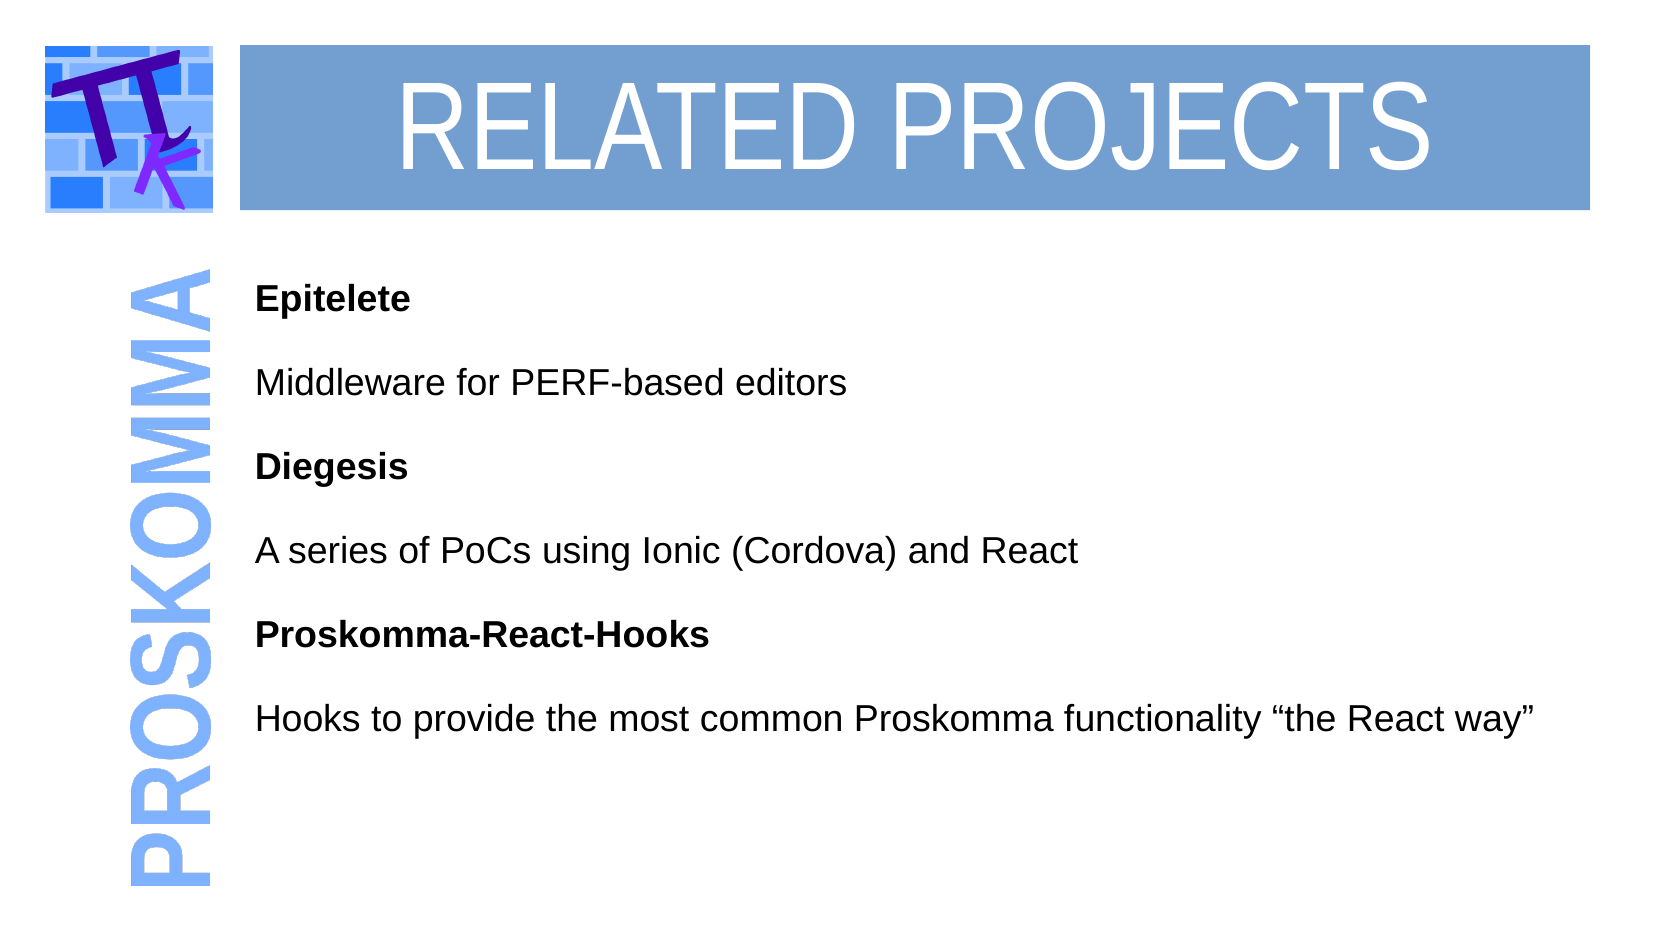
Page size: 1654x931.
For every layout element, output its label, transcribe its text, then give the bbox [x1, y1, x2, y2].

text_box RELATED PROJECTS [240, 45, 1591, 211]
picture [45, 46, 213, 213]
picture [130, 269, 211, 886]
text_box Epitelete Middleware for PERF-based editors Diegesis A series of PoCs using Ionic (Cordova) and React Proskomma-React-Hooks Hooks to provide the most common Proskomma functionality “the React way” [240, 270, 1591, 915]
